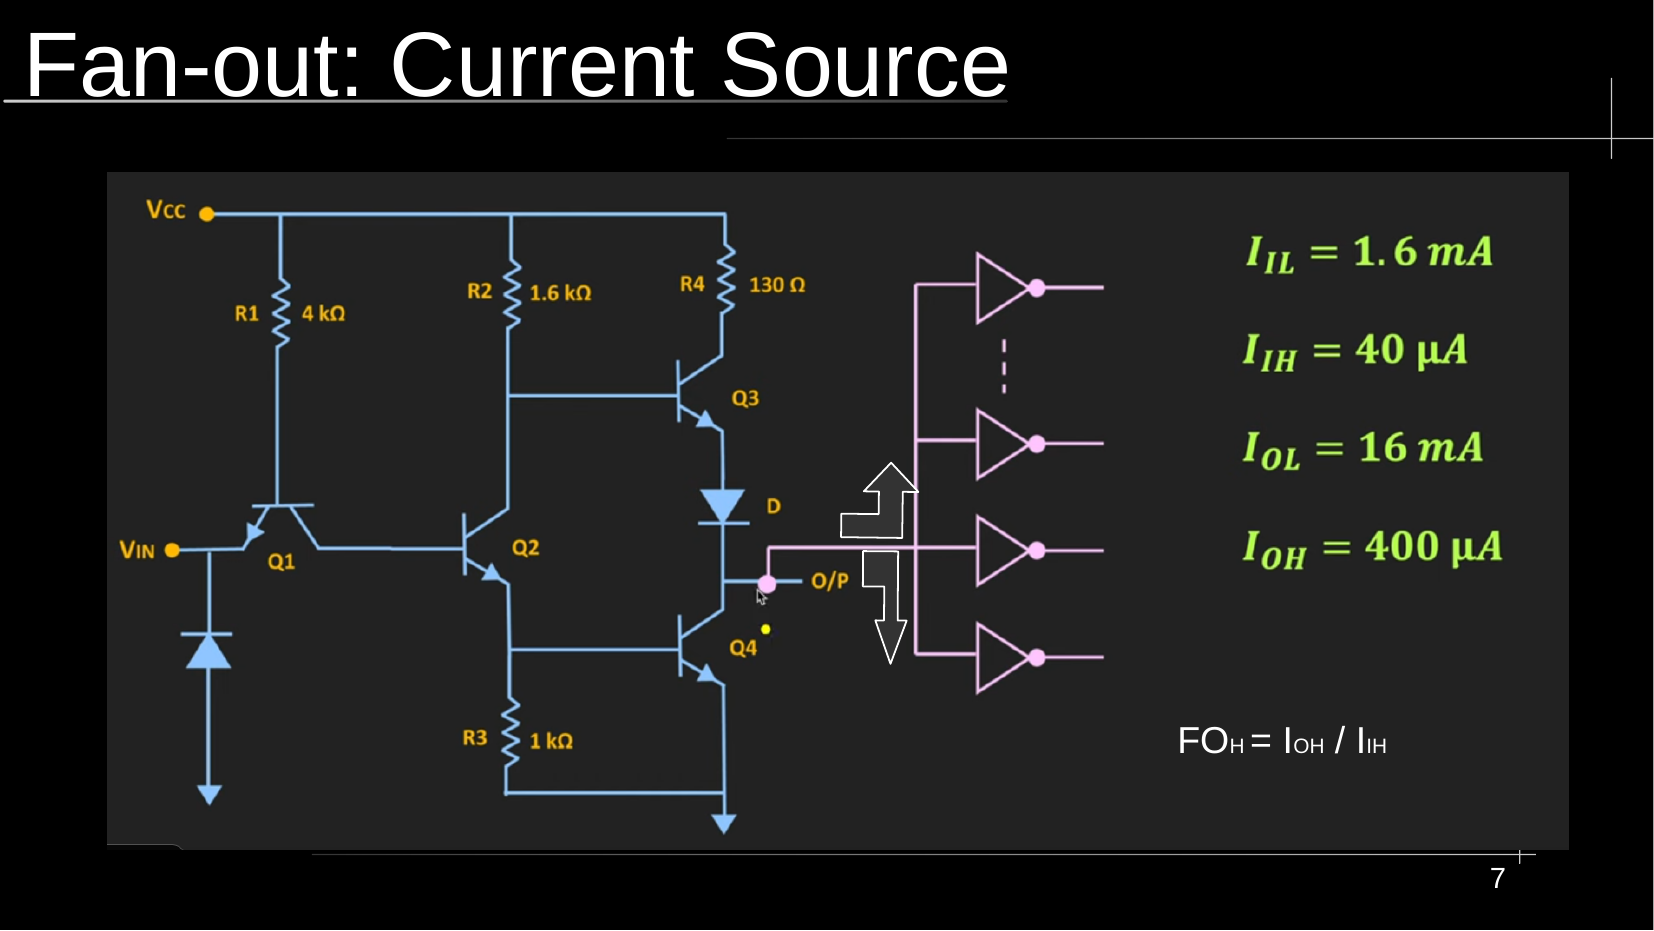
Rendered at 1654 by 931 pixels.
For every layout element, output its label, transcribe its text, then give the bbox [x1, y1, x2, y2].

title Fan-out: Current Source [23, 11, 1589, 119]
text_box [841, 462, 919, 538]
text_box FOH = IOH / IIH [1162, 712, 1402, 770]
text_box [862, 551, 907, 664]
picture [107, 172, 1569, 850]
